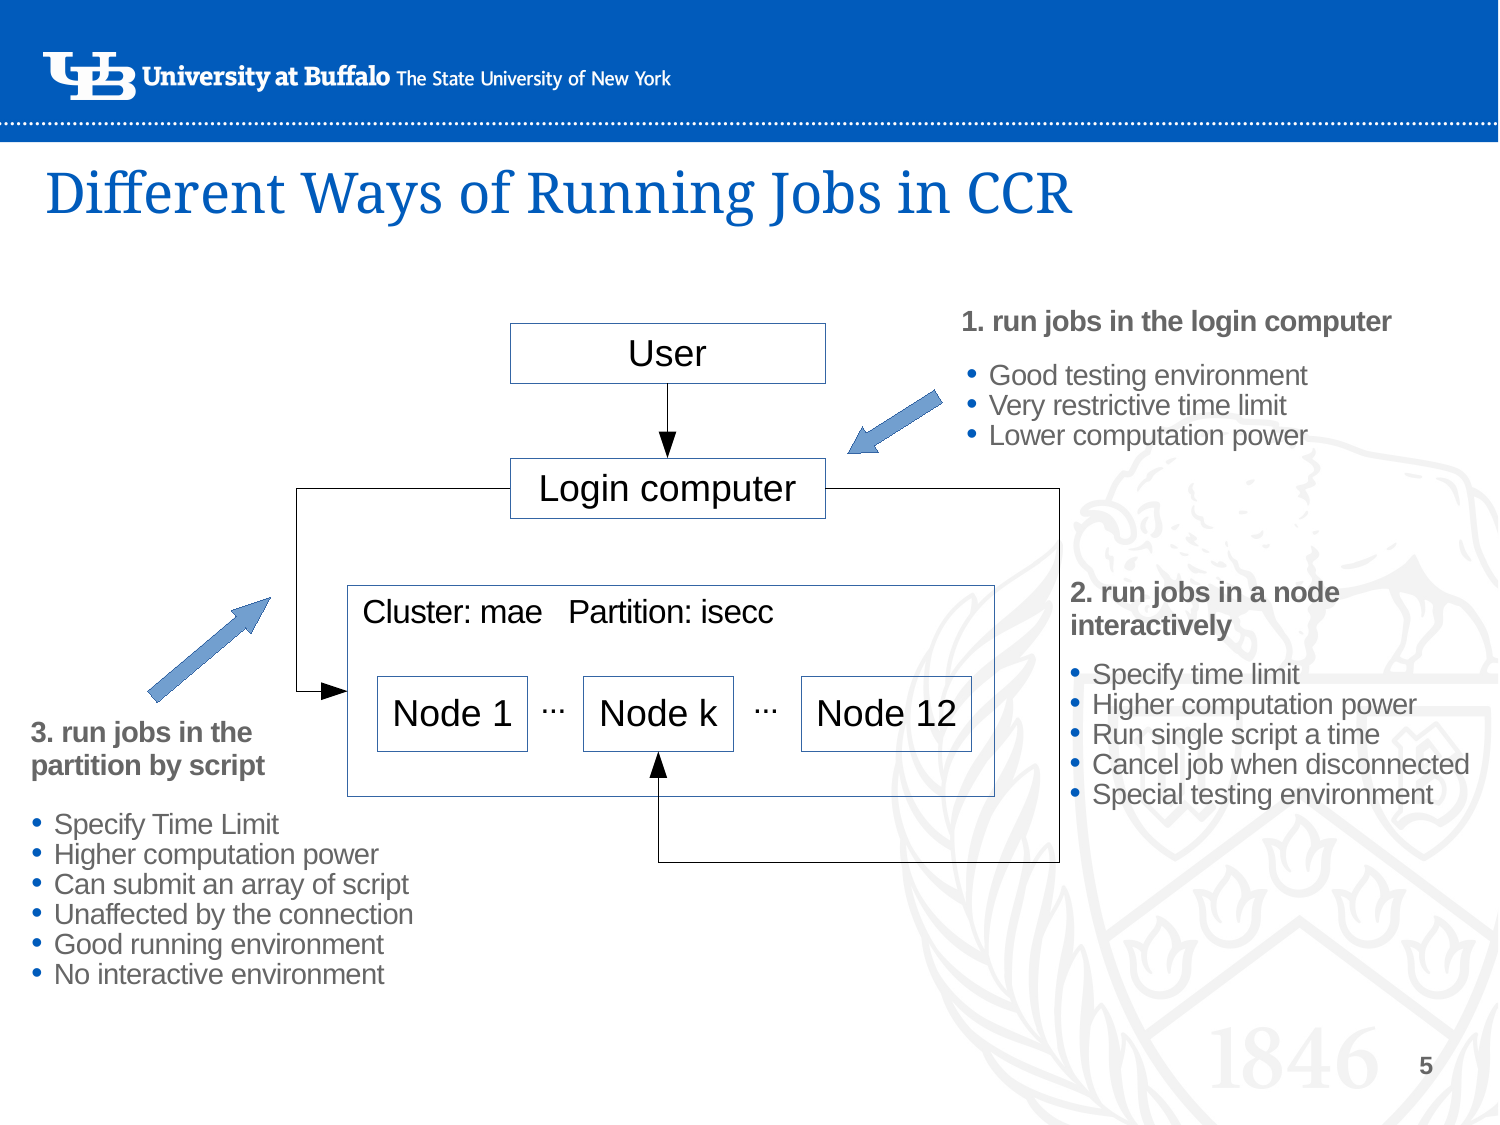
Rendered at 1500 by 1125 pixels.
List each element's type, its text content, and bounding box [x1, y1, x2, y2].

text_box User [510, 323, 826, 384]
picture [297, 489, 1058, 862]
text_box Login computer [510, 458, 826, 519]
text_box Node k [583, 676, 734, 752]
text_box ... [525, 676, 601, 737]
text_box 2. run jobs in a node interactively [1055, 568, 1371, 649]
text_box [847, 389, 936, 454]
list Specify time limit Higher computation power Run single script a time Cancel job when disconnected Special testing environment [1039, 658, 1500, 879]
list Specify Time Limit Higher computation power Can submit an array of script Unaffected by the connection Good running environment No interactive environment [1, 809, 466, 1014]
text_box [347, 585, 995, 797]
text_box [147, 597, 271, 703]
text_box 1. run jobs in the login computer [946, 297, 1483, 354]
text_box Cluster: mae Partition: isecc [347, 585, 990, 646]
picture [0, 0, 1499, 1125]
list Good testing environment Very restrictive time limit Lower computation power [936, 359, 1468, 465]
text_box ... [738, 676, 801, 737]
text_box Node 12 [801, 676, 972, 752]
text_box Node 1 [377, 676, 528, 752]
text_box 3. run jobs in the partition by script [15, 708, 286, 790]
title Different Ways of Running Jobs in CCR [30, 153, 1387, 233]
